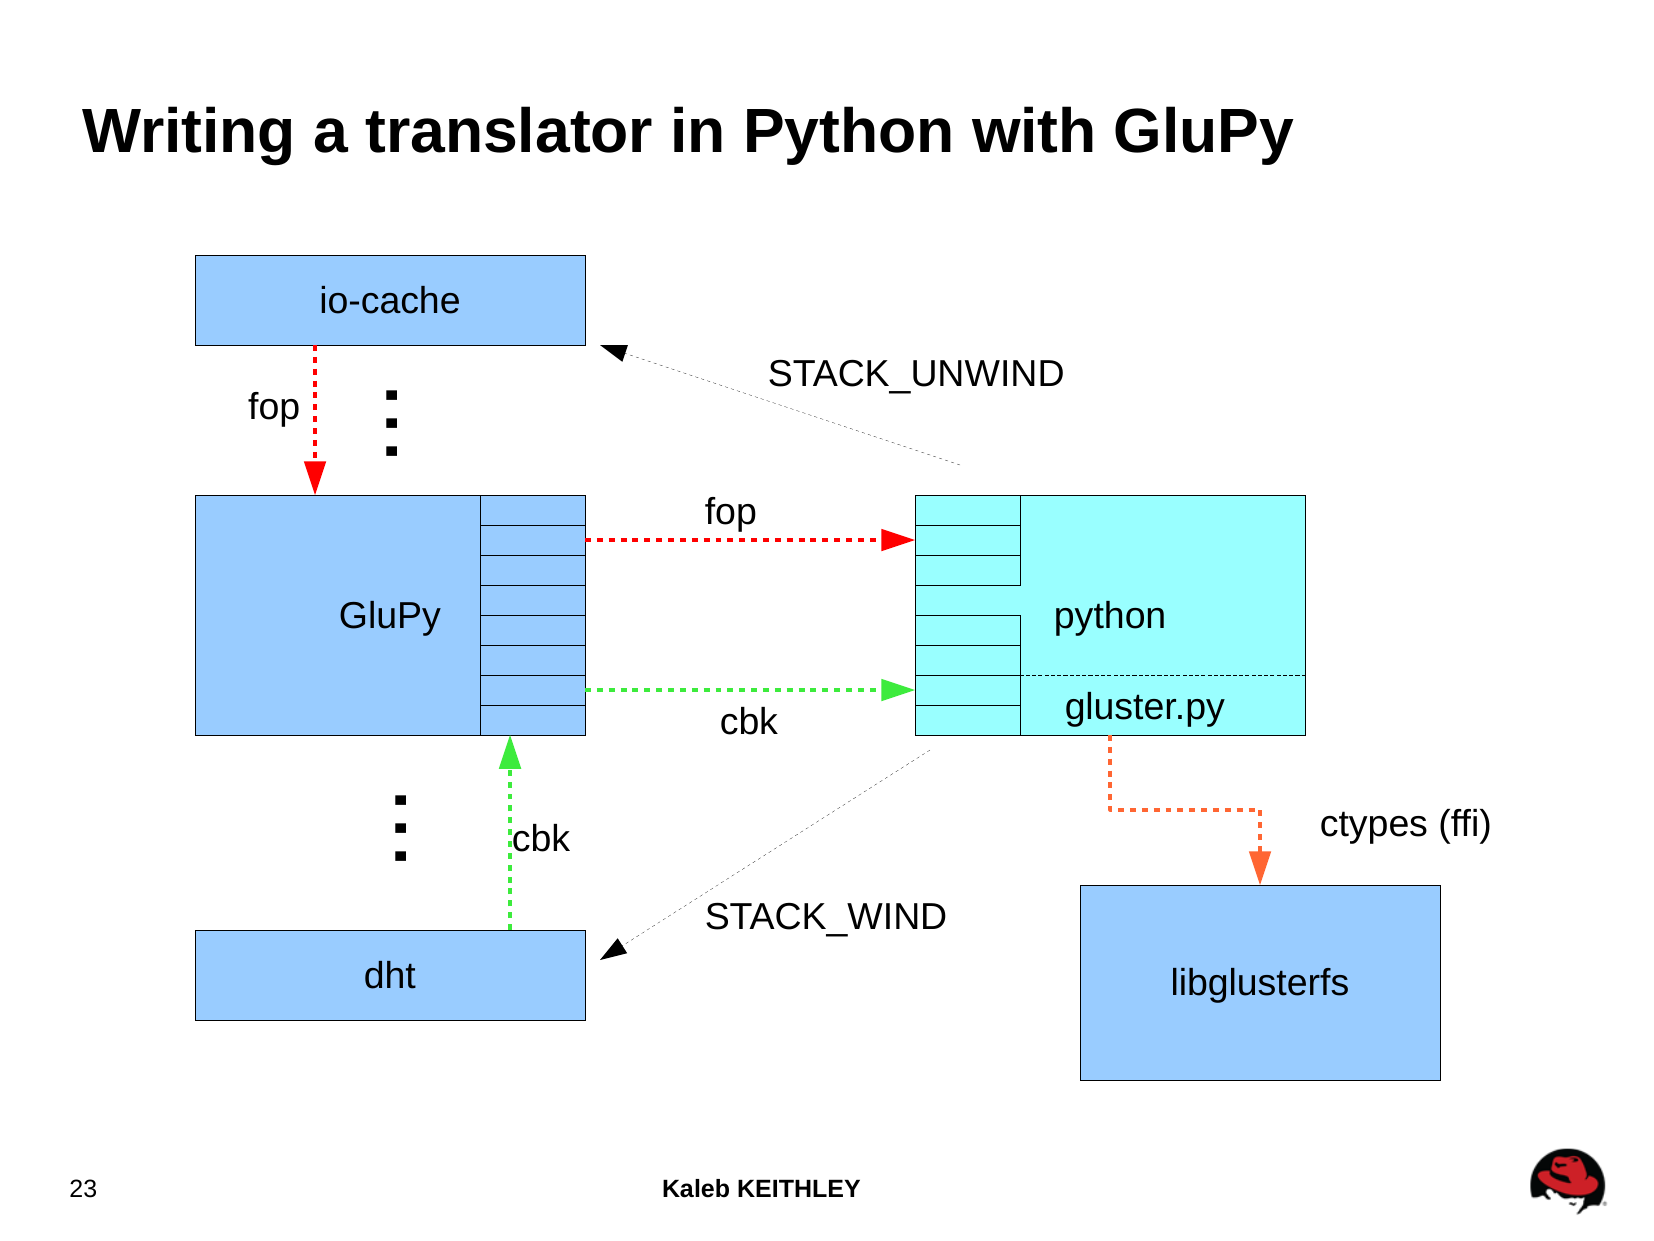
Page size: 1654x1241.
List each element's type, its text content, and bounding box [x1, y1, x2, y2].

title Writing a translator in Python with GluPy [82, 37, 1571, 226]
text_box [480, 495, 586, 736]
text_box fop [690, 483, 772, 541]
text_box [915, 495, 1021, 586]
text_box cbk [705, 693, 793, 751]
text_box ctypes (ffi) [1305, 795, 1507, 852]
picture [1529, 1146, 1613, 1224]
text_box cbk [497, 810, 586, 867]
text_box fop [233, 378, 316, 436]
text_box STACK_WIND [690, 888, 963, 946]
text_box python [915, 495, 1306, 736]
text_box ... [300, 360, 427, 481]
text_box [915, 615, 1021, 736]
text_box STACK_UNWIND [753, 345, 1081, 402]
text_box gluster.py [1050, 678, 1291, 736]
text_box ... [308, 765, 436, 886]
text_box GluPy [195, 495, 480, 736]
text_box dht [195, 930, 586, 1021]
text_box libglusterfs [1080, 885, 1441, 1081]
text_box io-cache [195, 255, 586, 346]
